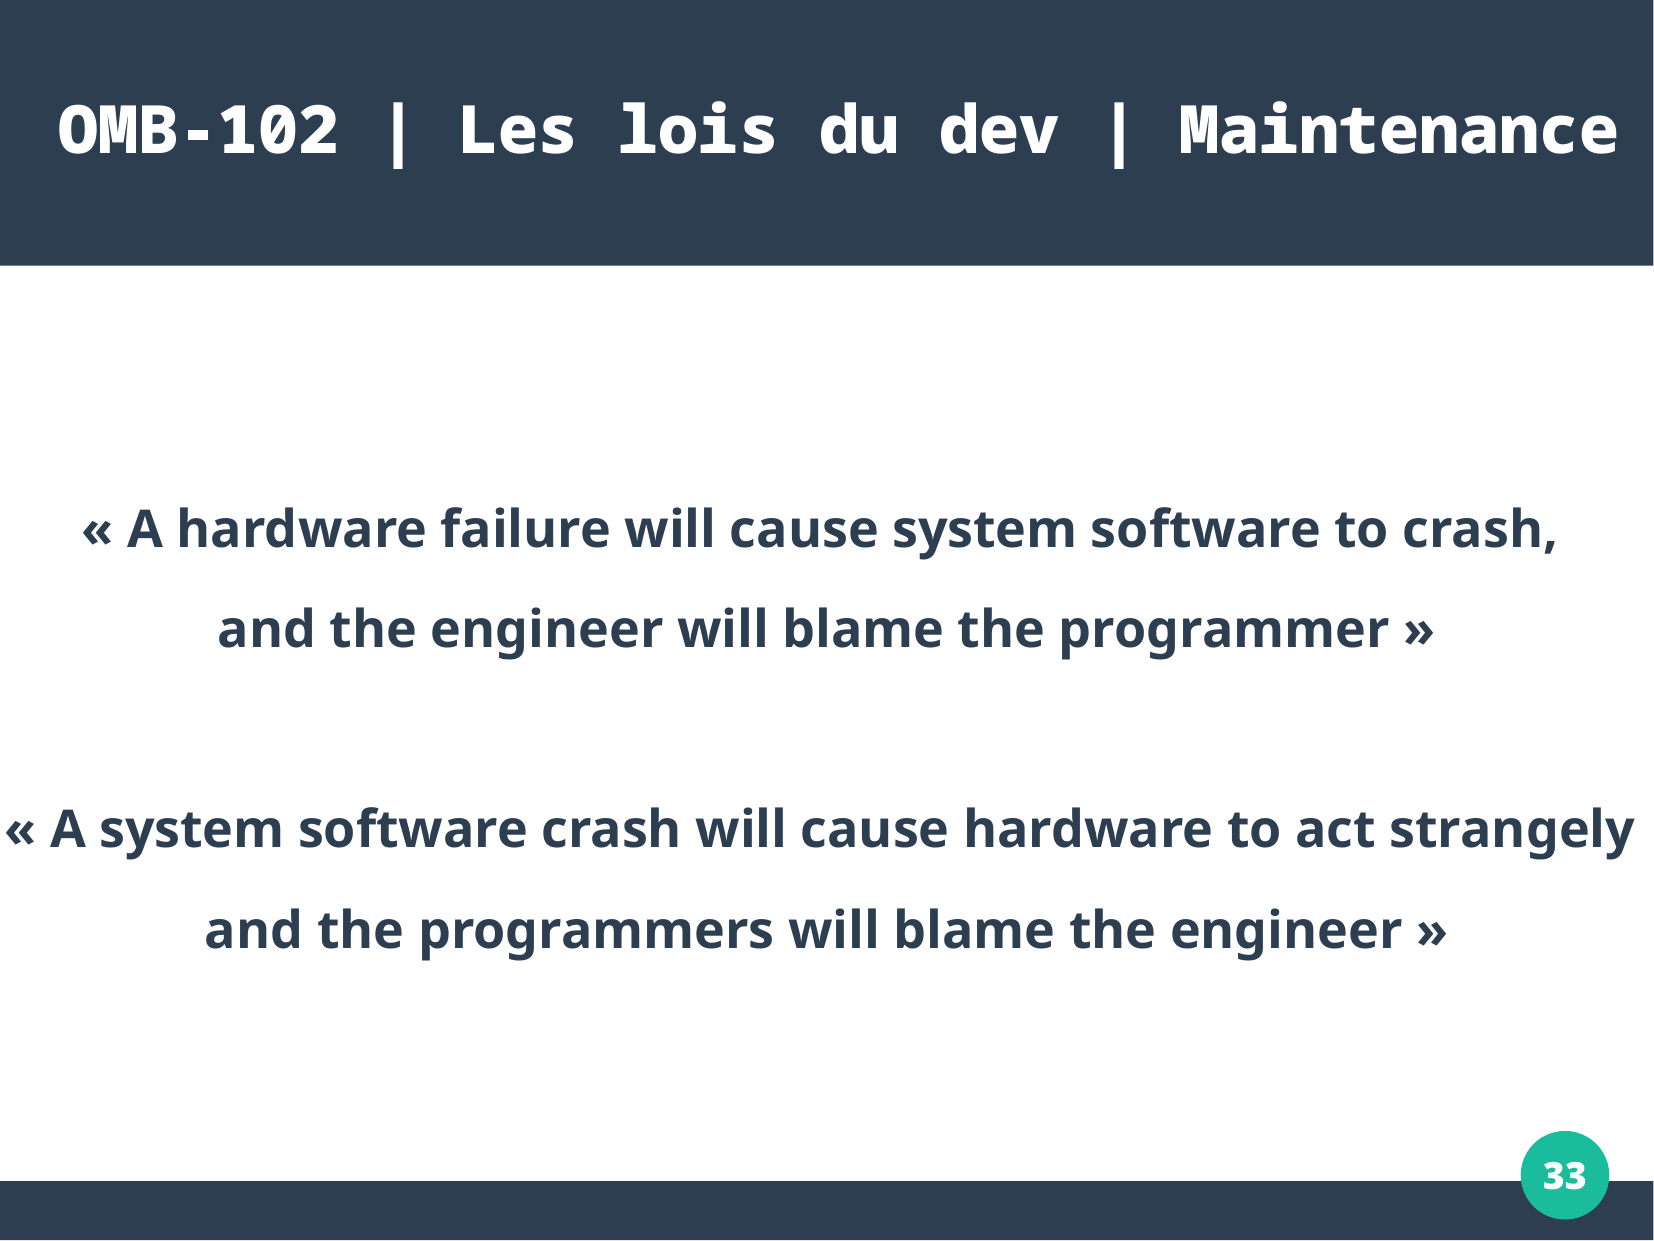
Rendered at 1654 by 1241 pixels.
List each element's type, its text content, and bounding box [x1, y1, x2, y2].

title OMB-102 | Les lois du dev | Maintenance [59, 49, 1636, 207]
list « A hardware failure will cause system software to crash, and the engineer will blame the programmer » « A system software crash will cause hardware to act strangely and the programmers will blame the engineer » [0, 270, 1654, 1186]
